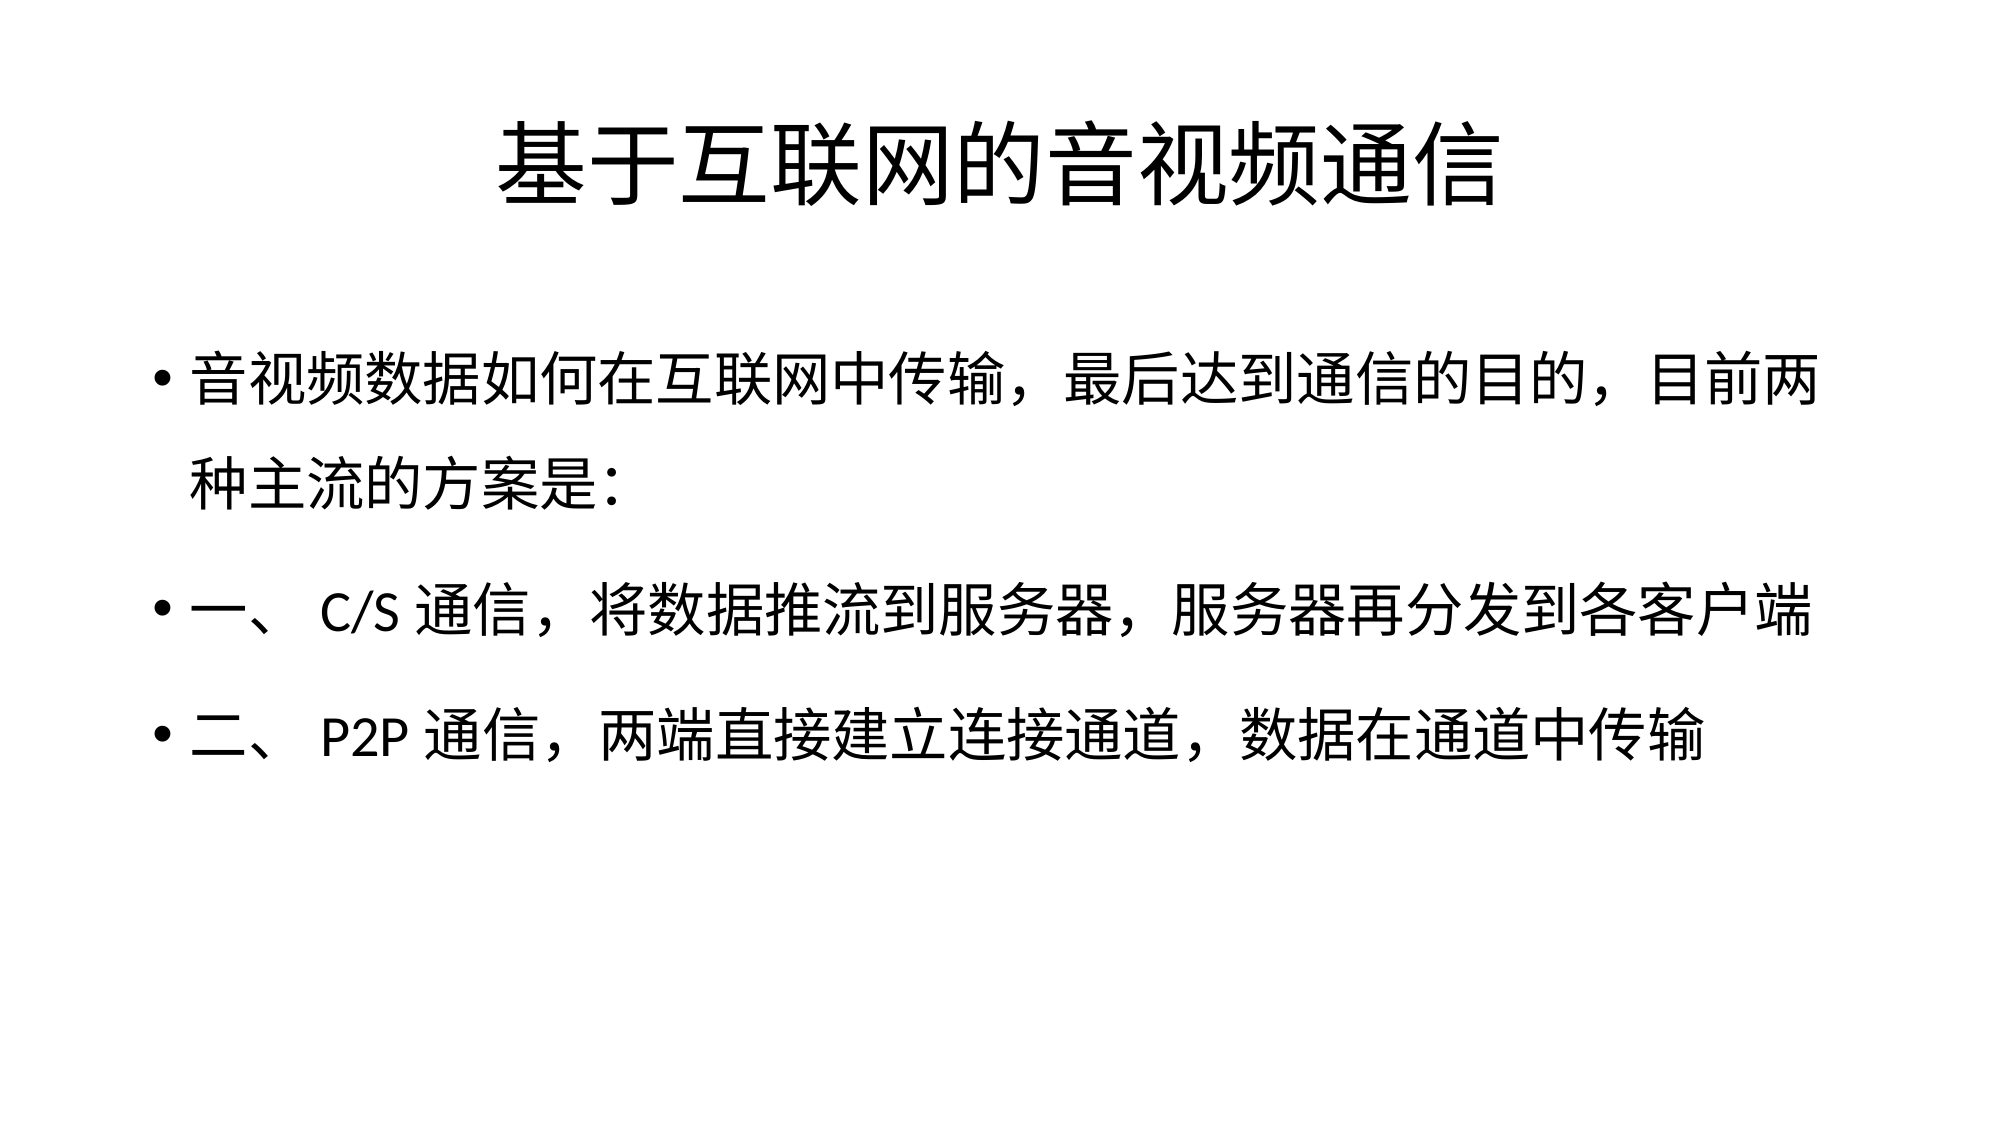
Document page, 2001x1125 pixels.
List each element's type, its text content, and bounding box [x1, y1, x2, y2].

title 基于互联网的音视频通信 [137, 59, 1863, 278]
list 音视频数据如何在互联网中传输，最后达到通信的目的，目前两种主流的方案是： 一、C/S通信，将数据推流到服务器，服务器再分发到各客户端 二、P2P通信，两端直接建立连接通道，数据在通道中传输 [137, 299, 1863, 1014]
